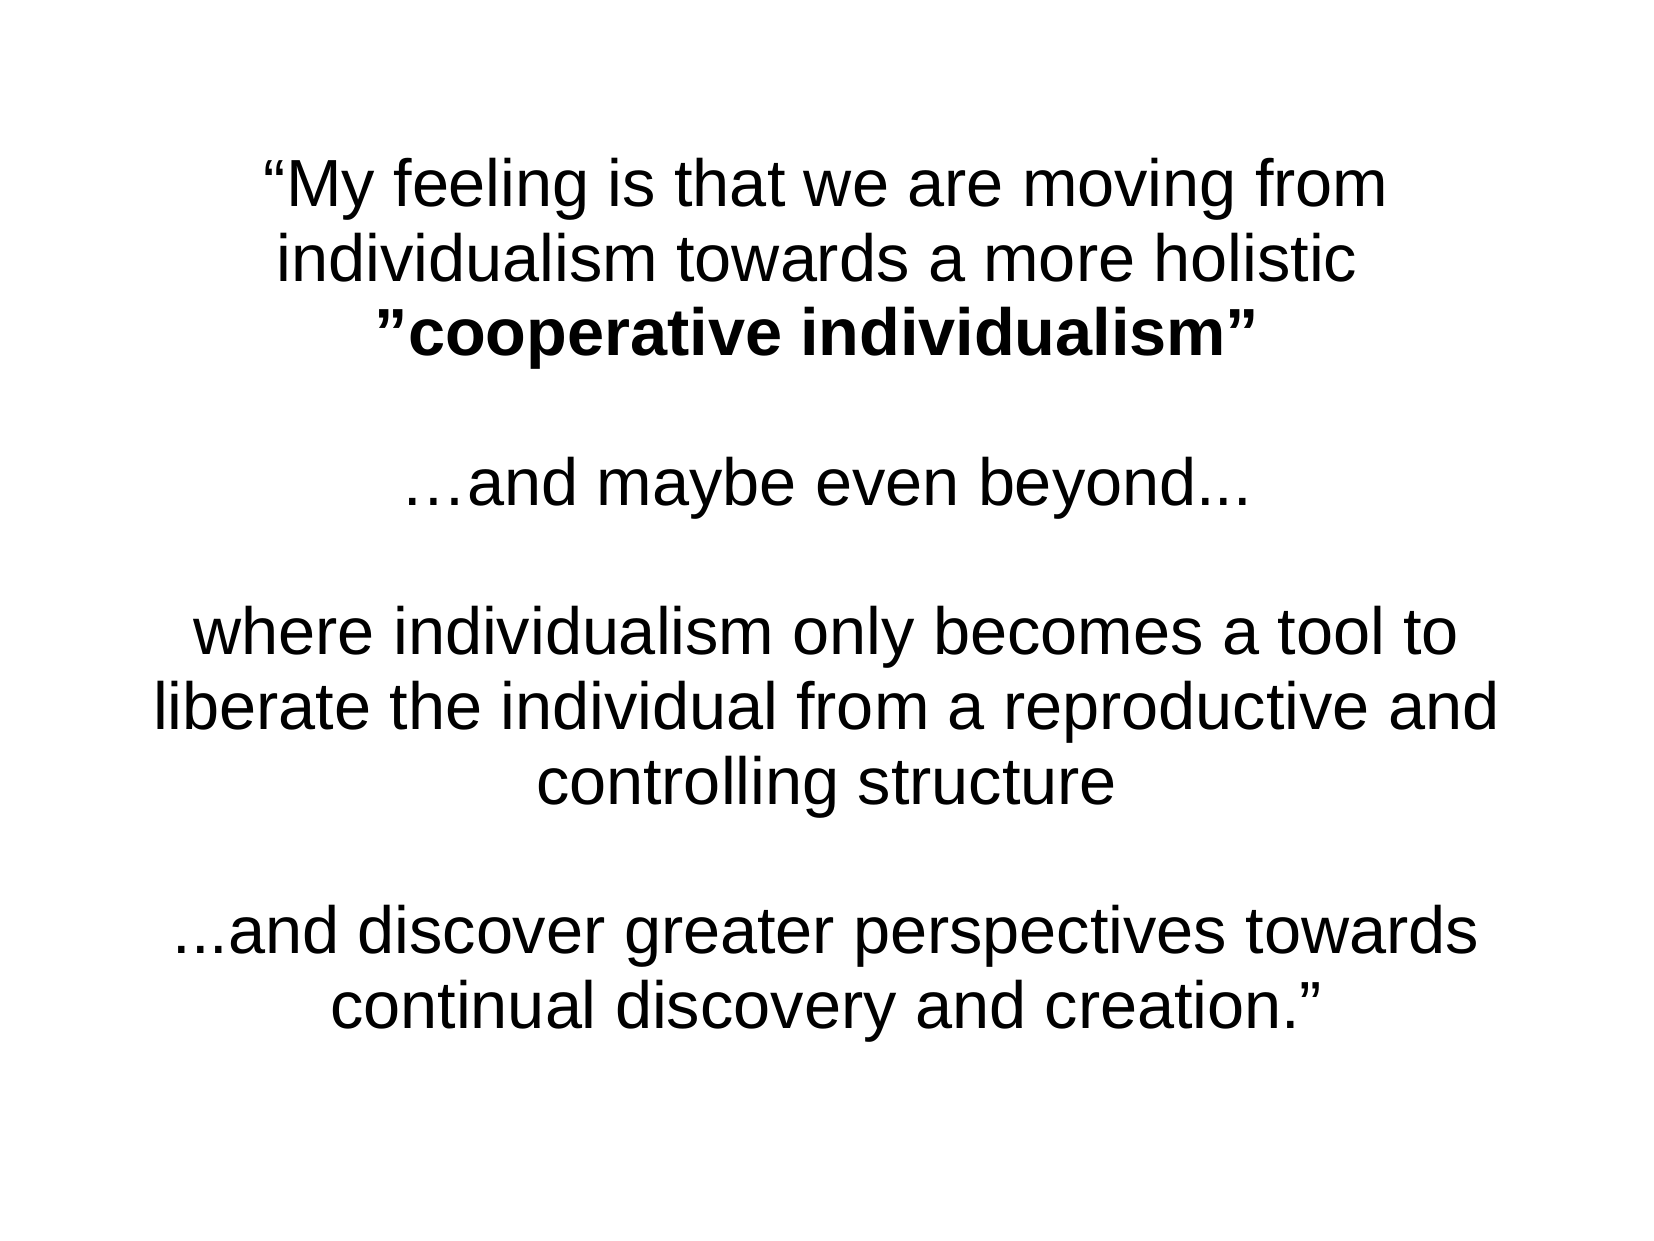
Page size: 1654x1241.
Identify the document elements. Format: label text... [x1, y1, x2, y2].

subtitle “My feeling is that we are moving from individualism towards a more holistic ”cooperative individualism” …and maybe even beyond... where individualism only becomes a tool to liberate the individual from a reproductive and controlling structure ...and discover greater perspectives towards continual discovery and creation.” [82, 114, 1571, 1075]
